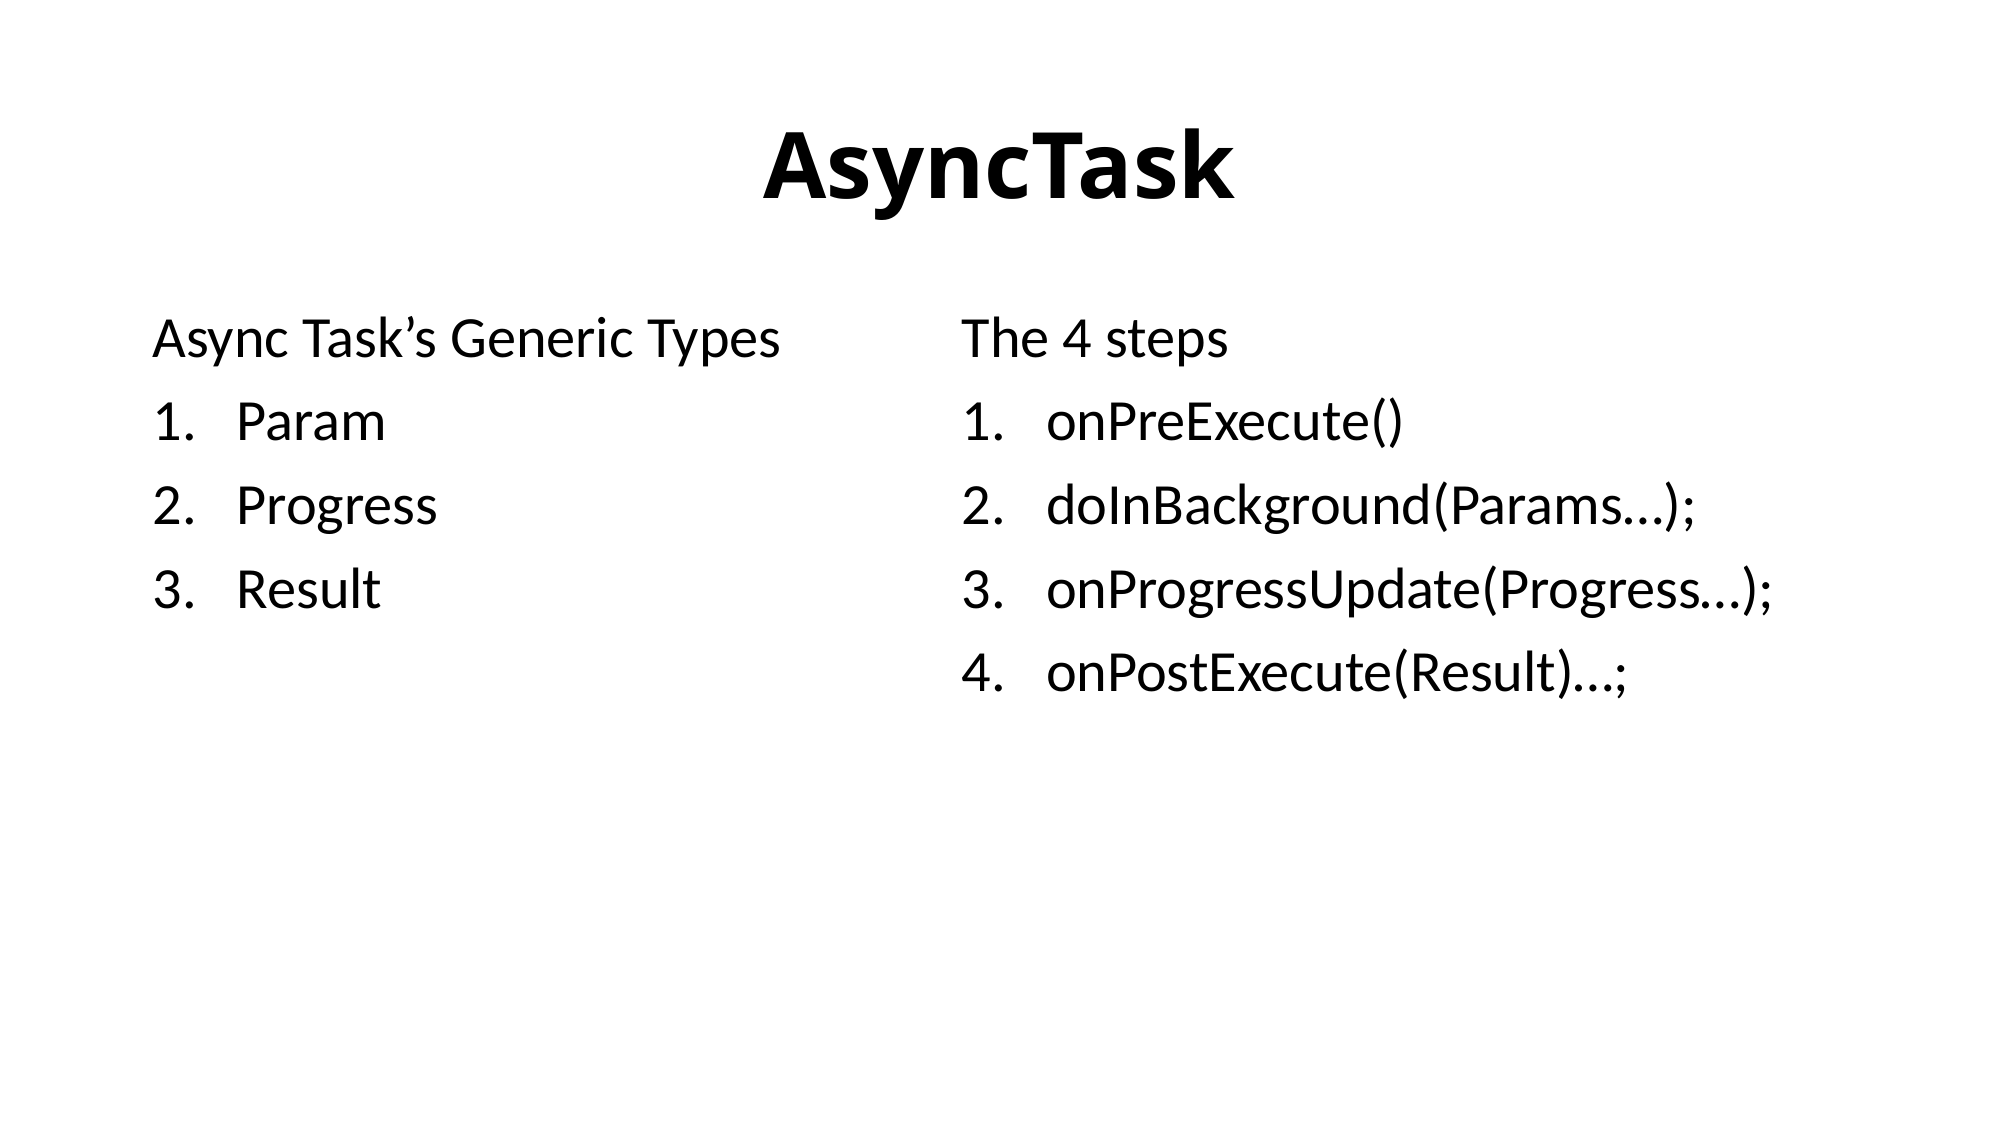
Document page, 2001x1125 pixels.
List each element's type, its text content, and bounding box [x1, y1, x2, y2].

title AsyncTask [137, 59, 1863, 278]
list Async Task’s Generic Types Param Progress Result [137, 299, 920, 1014]
text_box The 4 steps onPreExecute() doInBackground(Params…); onProgressUpdate(Progress…); onPostExecute(Result)…; [946, 299, 1863, 1014]
